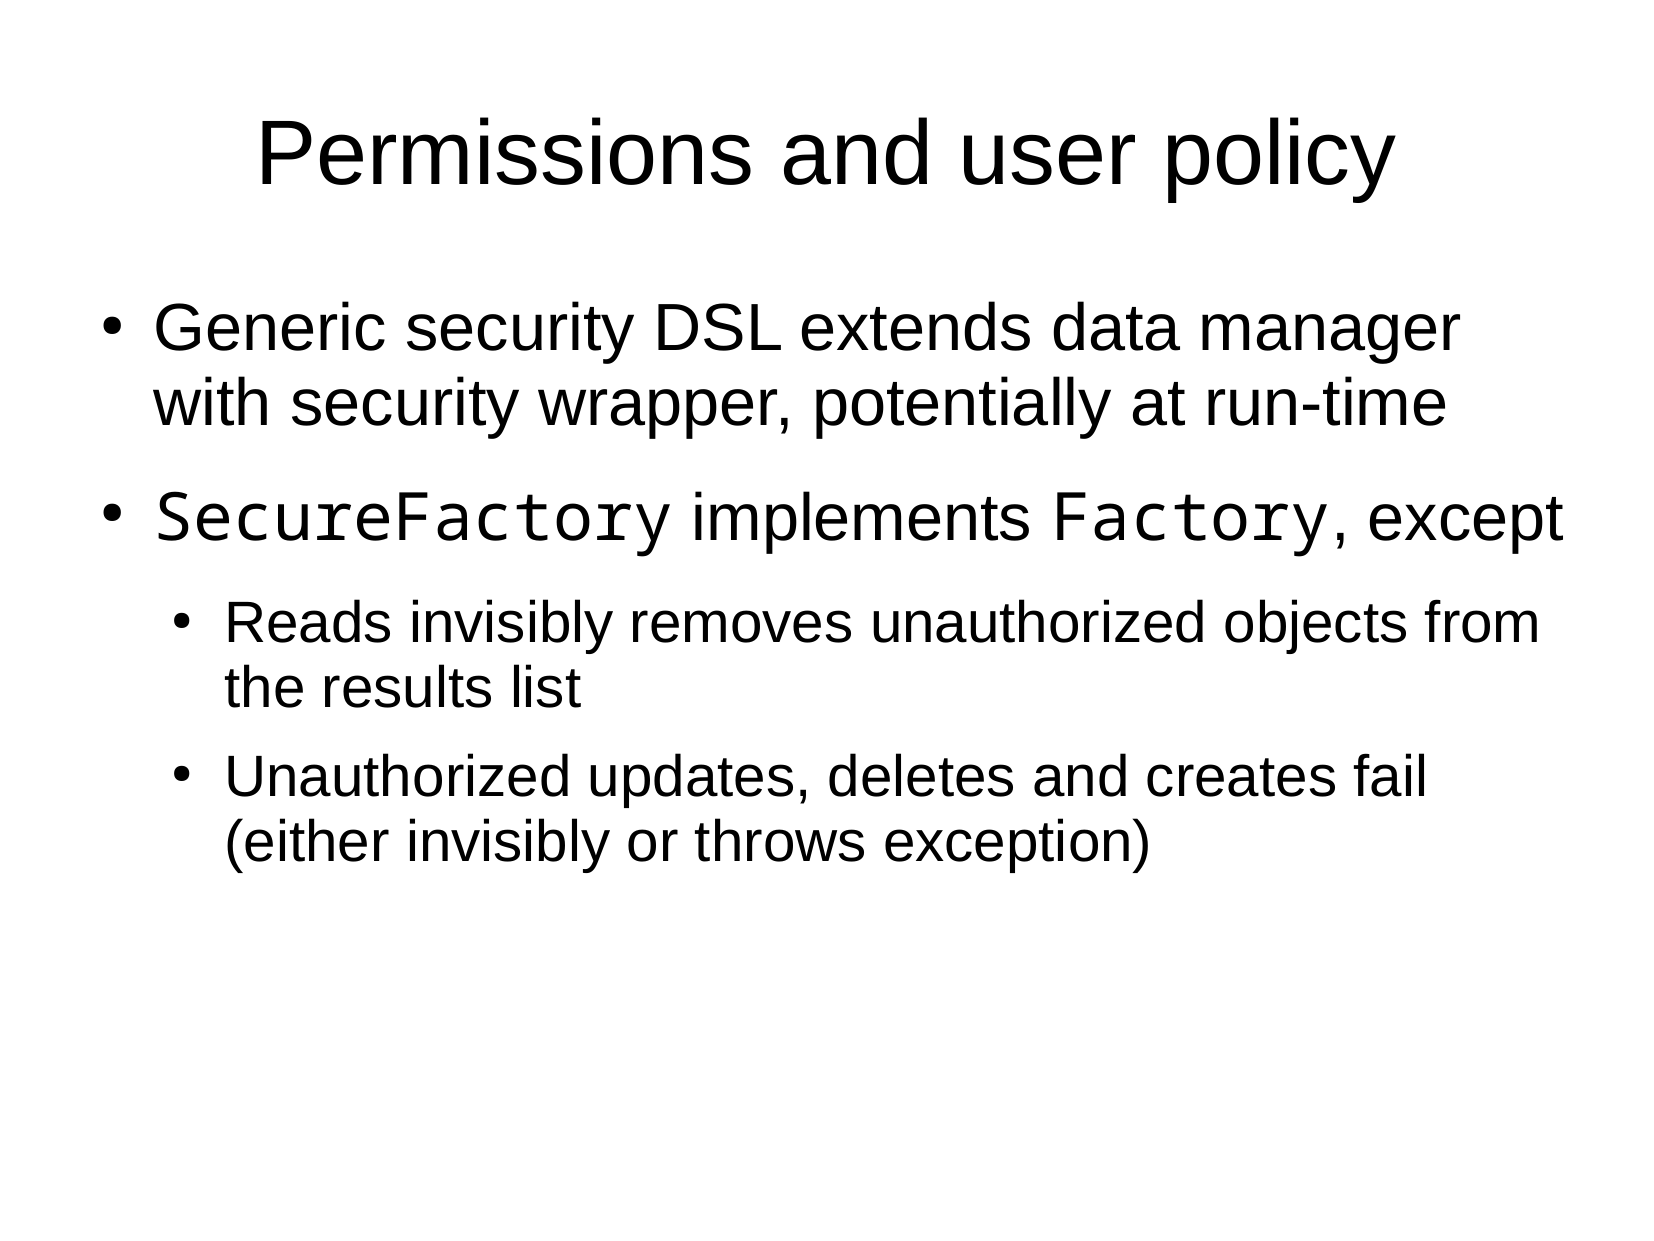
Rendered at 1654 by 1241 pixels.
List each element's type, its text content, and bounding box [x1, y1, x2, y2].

list Generic security DSL extends data manager with security wrapper, potentially at run-time SecureFactory implements Factory, except Reads invisibly removes unauthorized objects from the results list Unauthorized updates, deletes and creates fail (either invisibly or throws exception) [82, 290, 1571, 1109]
title Permissions and user policy [82, 49, 1571, 257]
